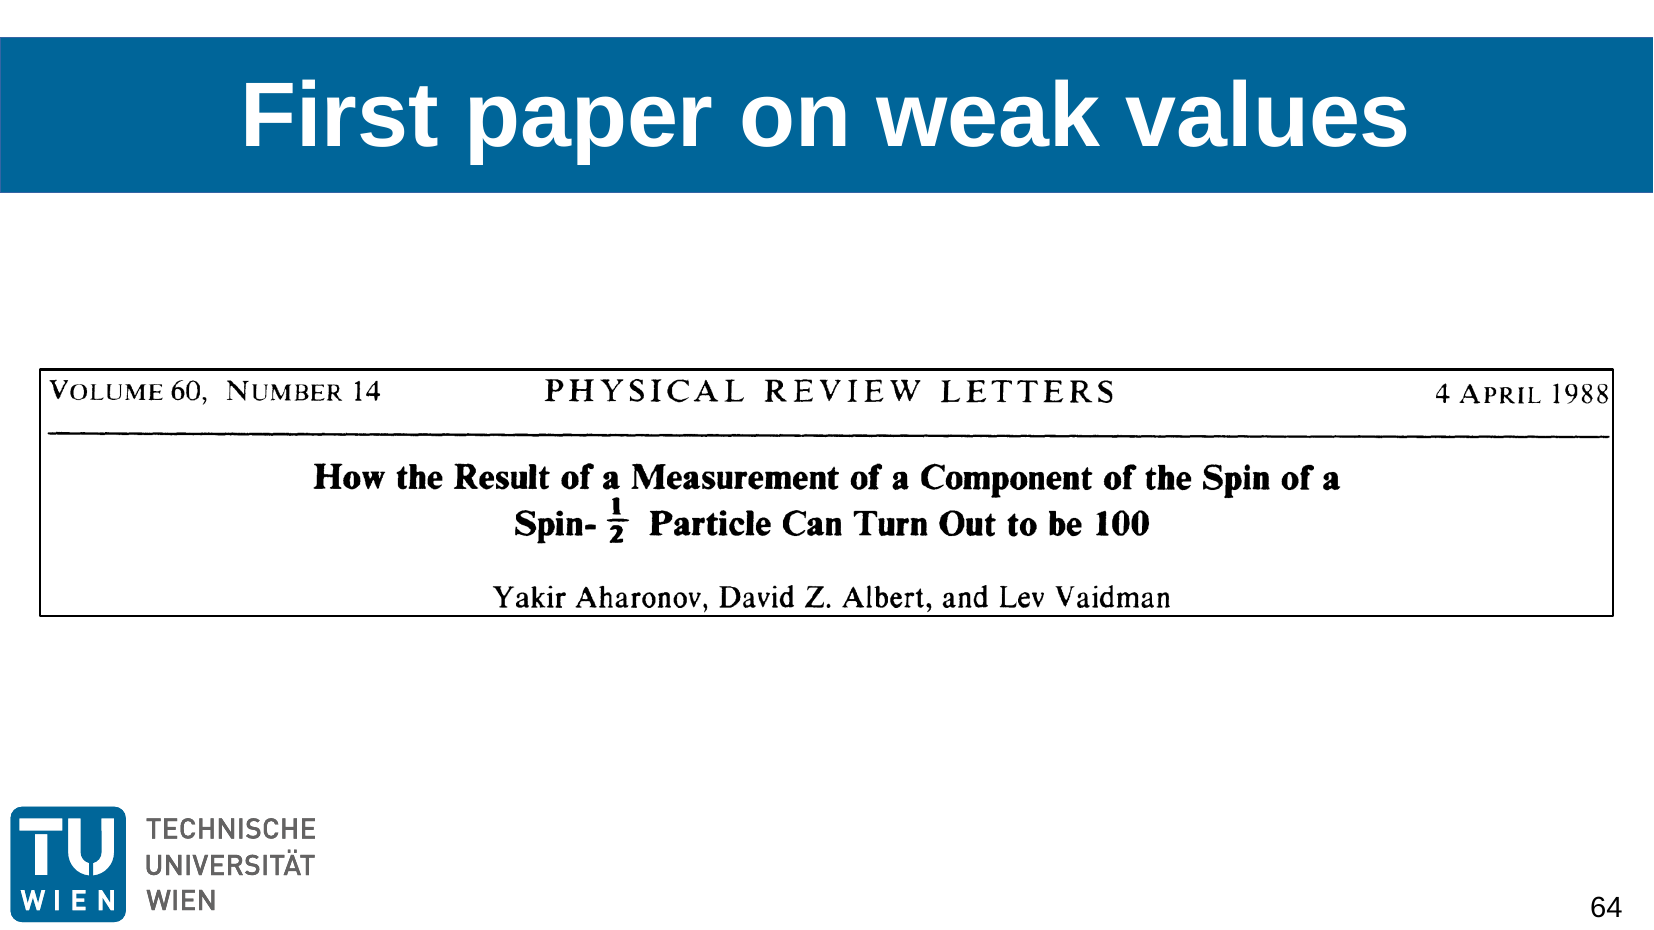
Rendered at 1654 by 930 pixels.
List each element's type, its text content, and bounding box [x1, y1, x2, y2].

title First paper on weak values [0, 37, 1653, 193]
picture [40, 370, 1613, 616]
